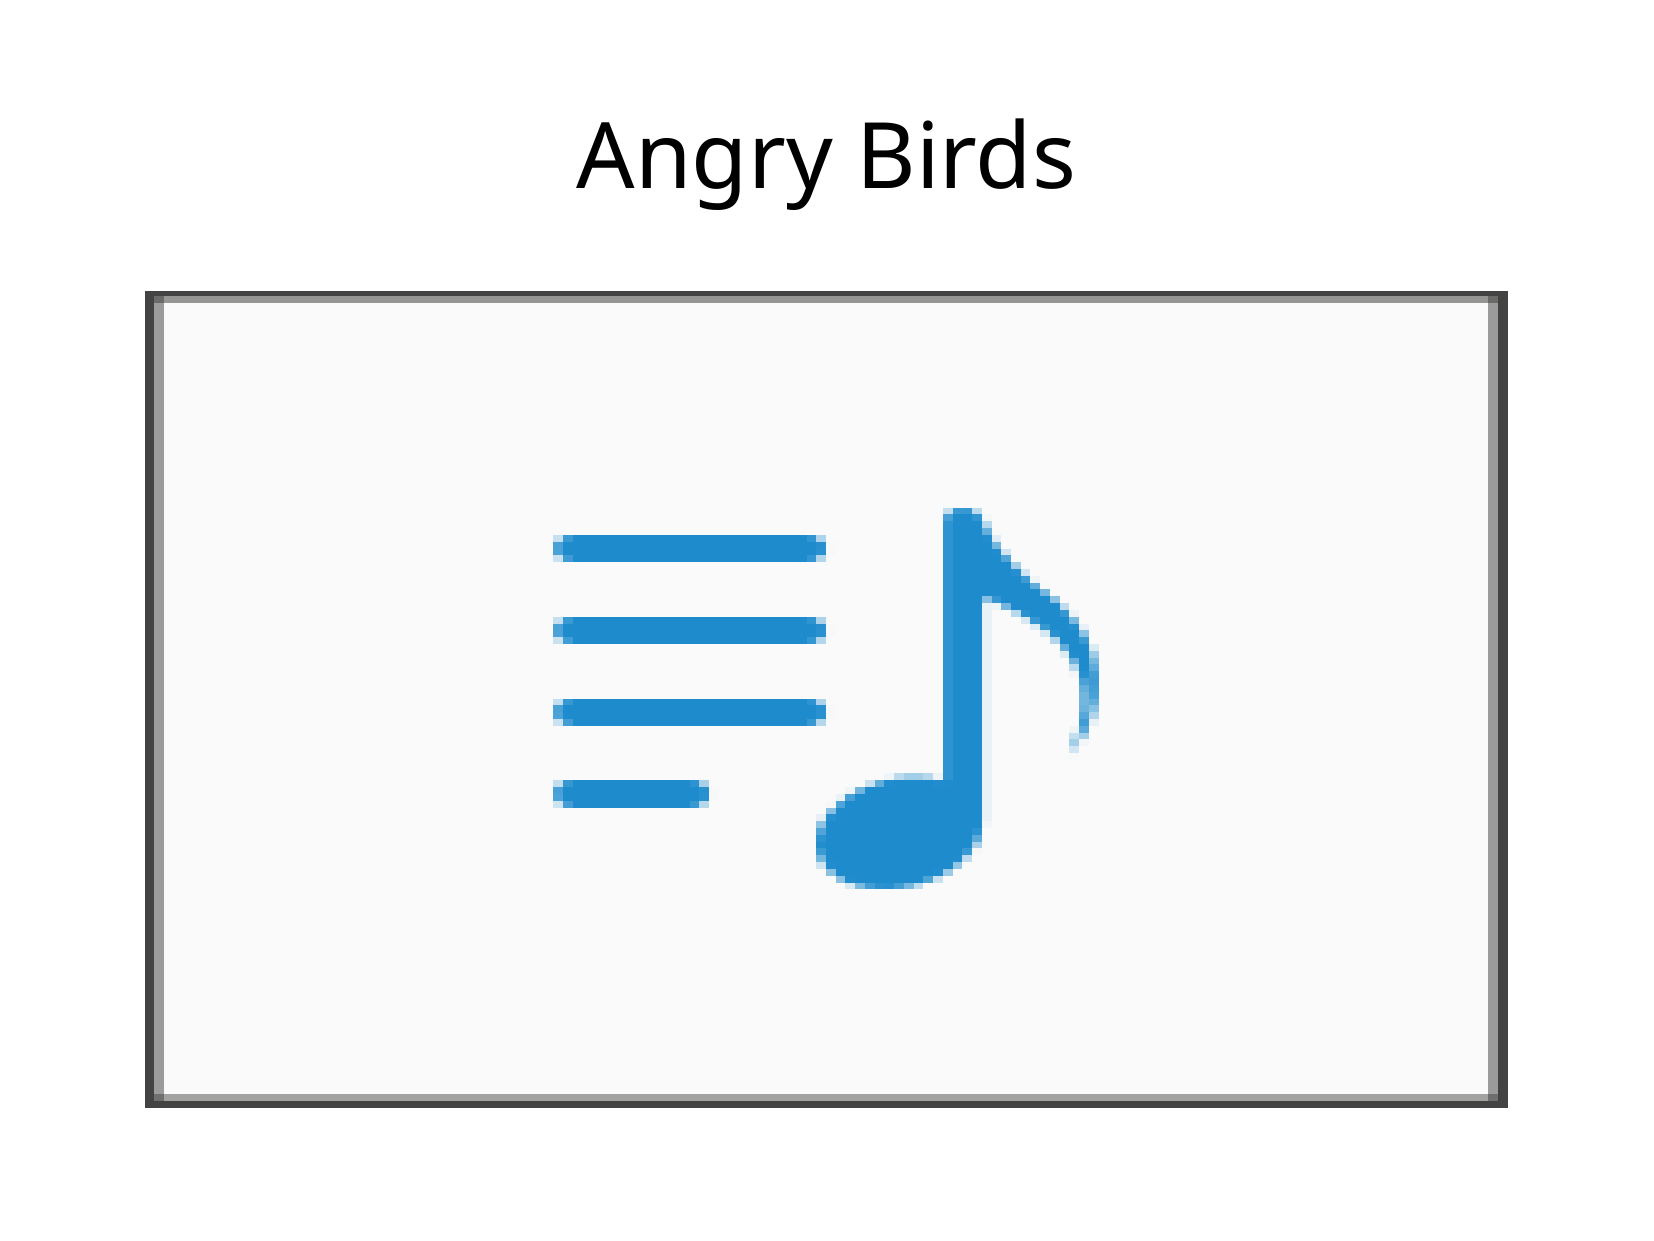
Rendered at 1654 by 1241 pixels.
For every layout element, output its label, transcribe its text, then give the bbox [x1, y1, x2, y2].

text_box [144, 290, 1509, 1109]
title Angry Birds [82, 49, 1571, 257]
